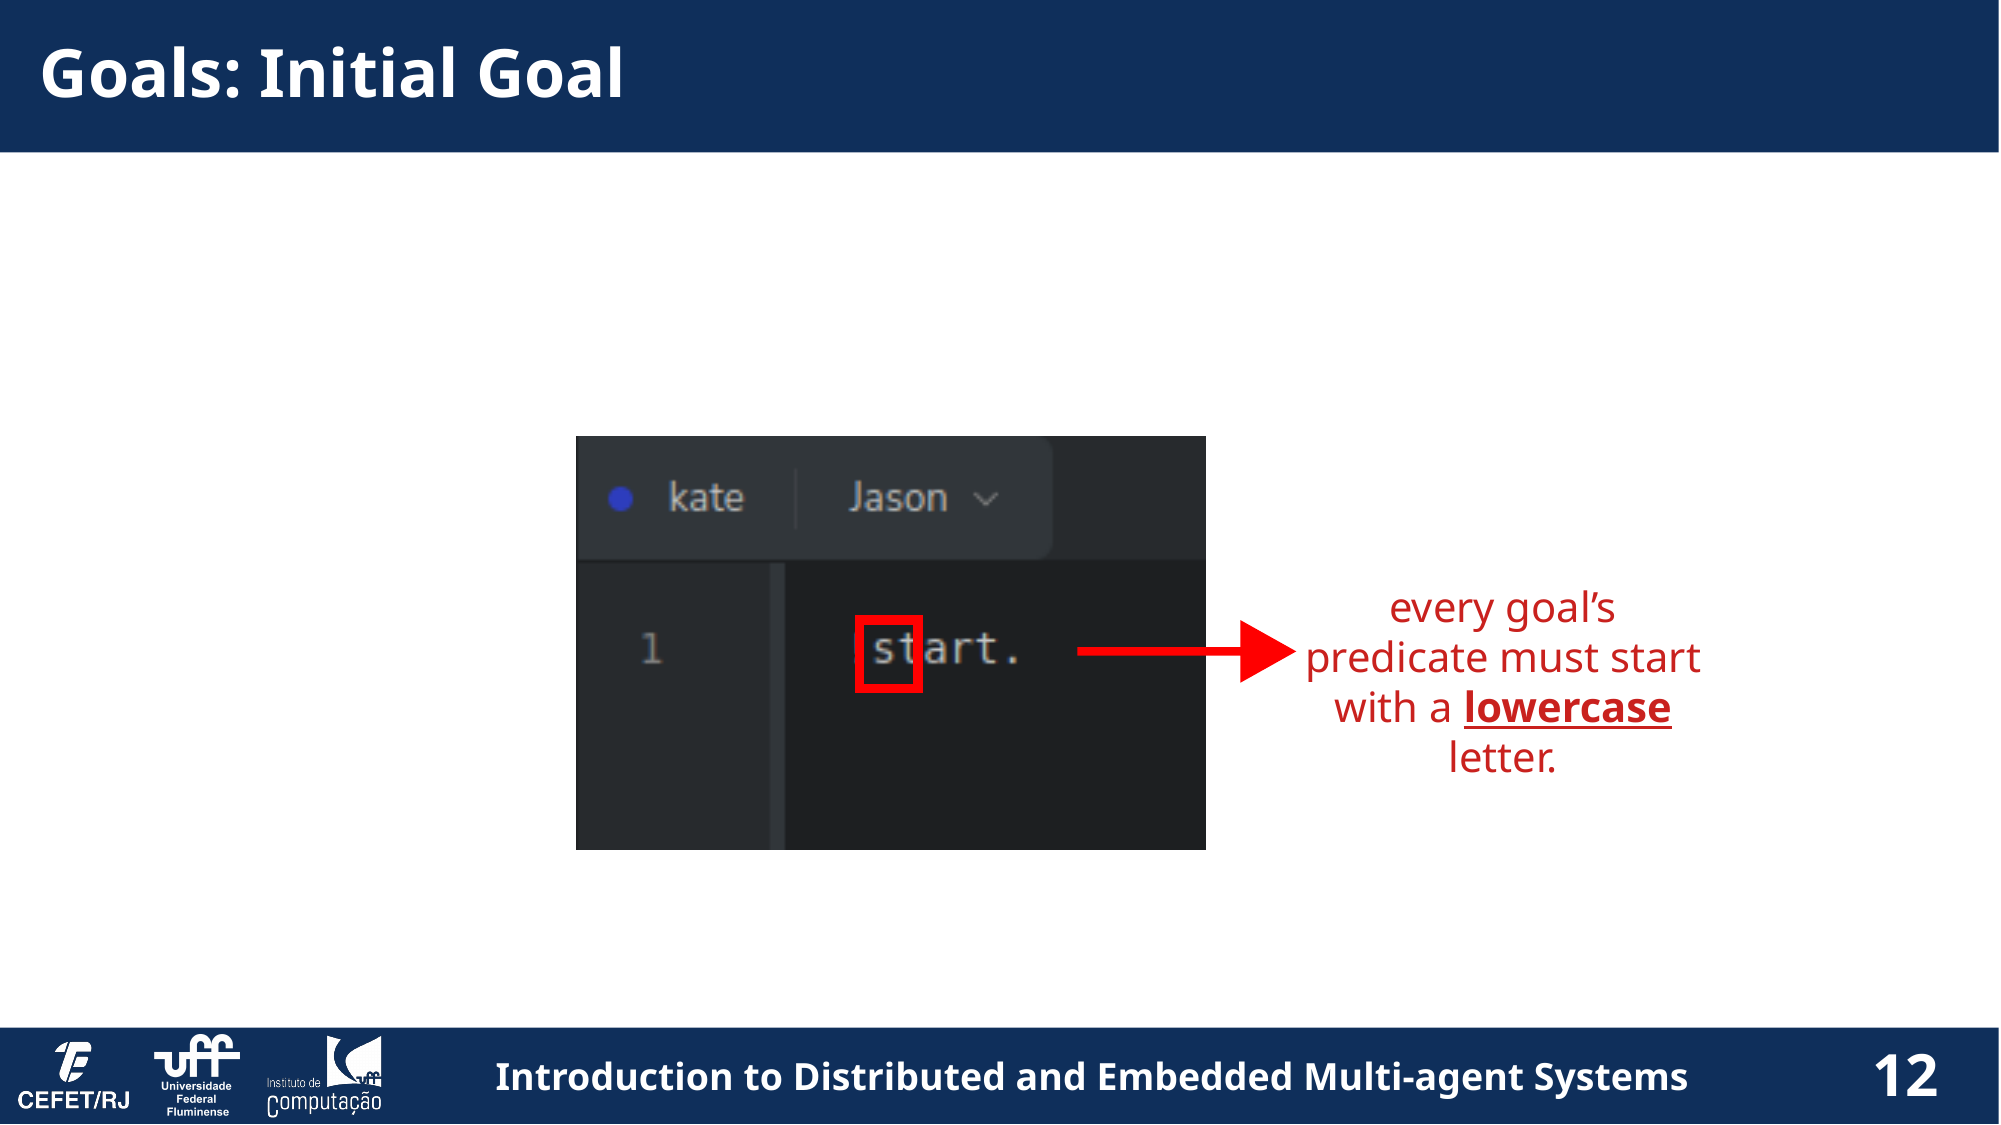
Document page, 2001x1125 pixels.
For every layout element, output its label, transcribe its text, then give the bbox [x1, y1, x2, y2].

picture [18, 1021, 129, 1125]
picture [265, 1033, 383, 1118]
text_box every goal’s predicate must start with a lowercase letter. [1284, 573, 1722, 789]
text_box Goals: Initial Goal [25, 23, 1999, 119]
text_box [1077, 620, 1297, 683]
picture [153, 1033, 241, 1121]
picture [576, 436, 1206, 850]
